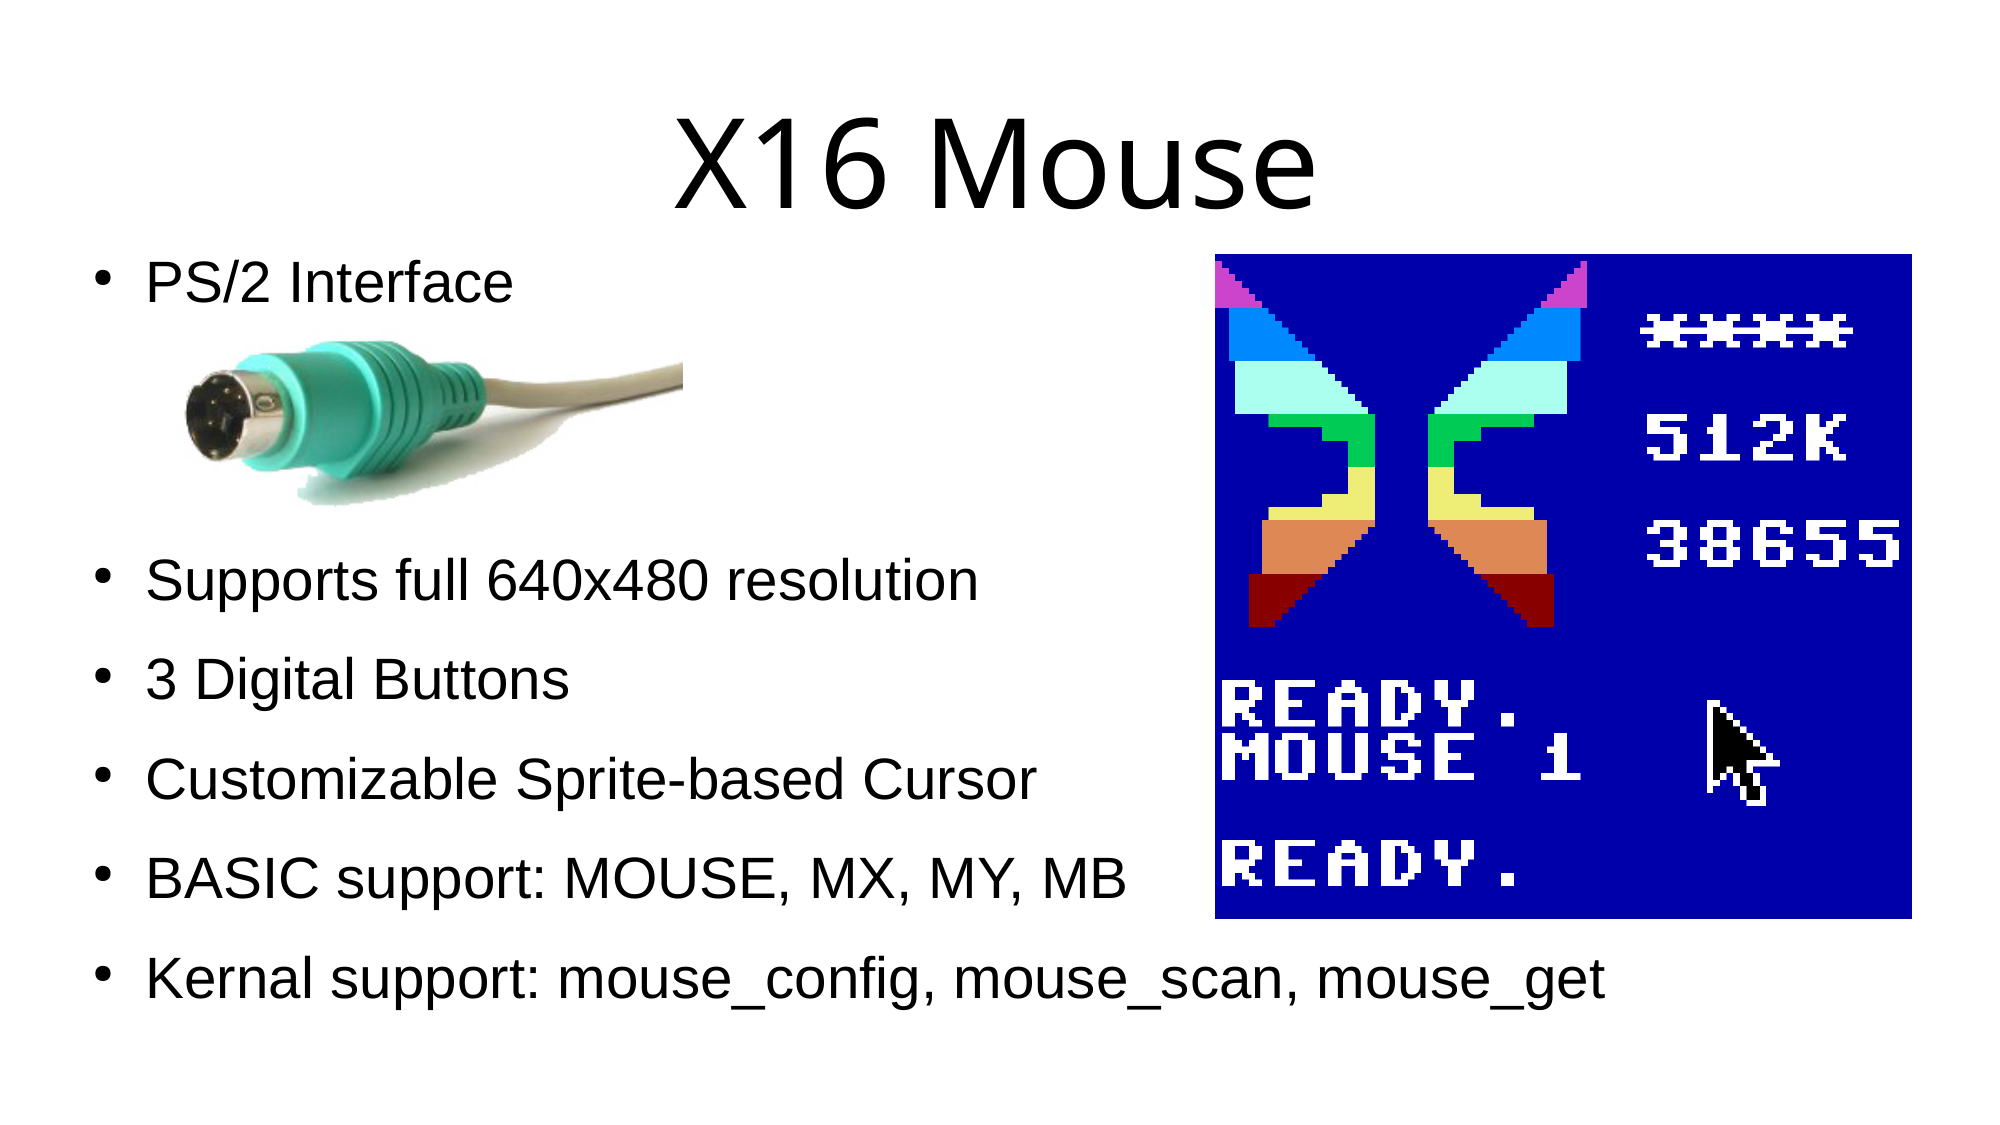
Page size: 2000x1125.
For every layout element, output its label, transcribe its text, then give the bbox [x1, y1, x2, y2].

title X16 Mouse [30, 59, 1966, 278]
picture [1215, 254, 1912, 919]
picture [165, 318, 683, 529]
list PS/2 Interface Supports full 640x480 resolution 3 Digital Buttons Customizable Sprite-based Cursor BASIC support: MOUSE, MX, MY, MB Kernal support: mouse_config, mouse_scan, mouse_get [60, 278, 1912, 1063]
